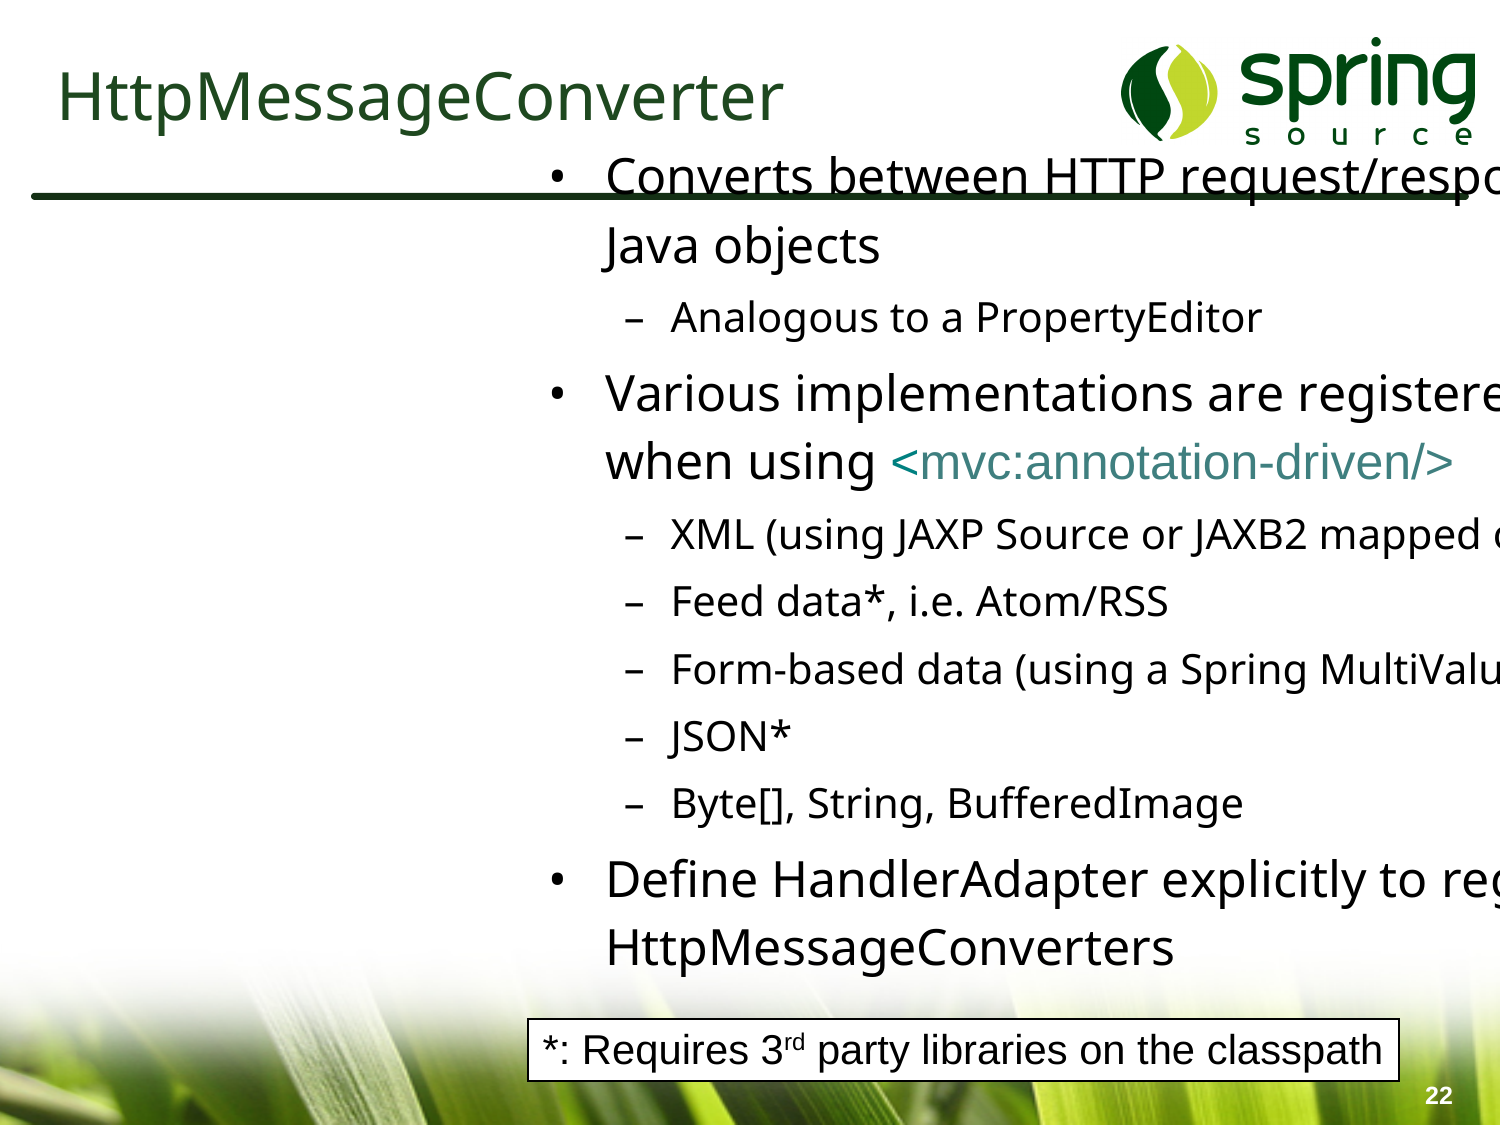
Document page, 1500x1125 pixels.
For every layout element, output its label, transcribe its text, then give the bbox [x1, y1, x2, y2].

picture [895, 944, 909, 949]
picture [1016, 944, 1027, 961]
text_box *: Requires 3rd party libraries on the classpath [527, 1018, 1399, 1081]
picture [1109, 944, 1123, 949]
picture [865, 944, 880, 962]
list Converts between HTTP request/response and your Java objects Analogous to a PropertyEditor Various implementations are registered by default when using <mvc:annotation-driven/> XML (using JAXP Source or JAXB2 mapped object*) Feed data*, i.e. Atom/RSS Form-based data (using a Spring MultiValueMap) JSON* Byte[], String, BufferedImage Define HandlerAdapter explicitly to register other HttpMessageConverters [548, 141, 1500, 898]
title HttpMessageConverter [56, 14, 1089, 175]
picture [837, 952, 850, 962]
picture [955, 944, 971, 962]
picture [725, 944, 736, 958]
picture [0, 944, 1500, 1125]
picture [760, 944, 774, 949]
picture [1042, 944, 1056, 949]
picture [1121, 37, 1475, 141]
picture [686, 944, 700, 962]
